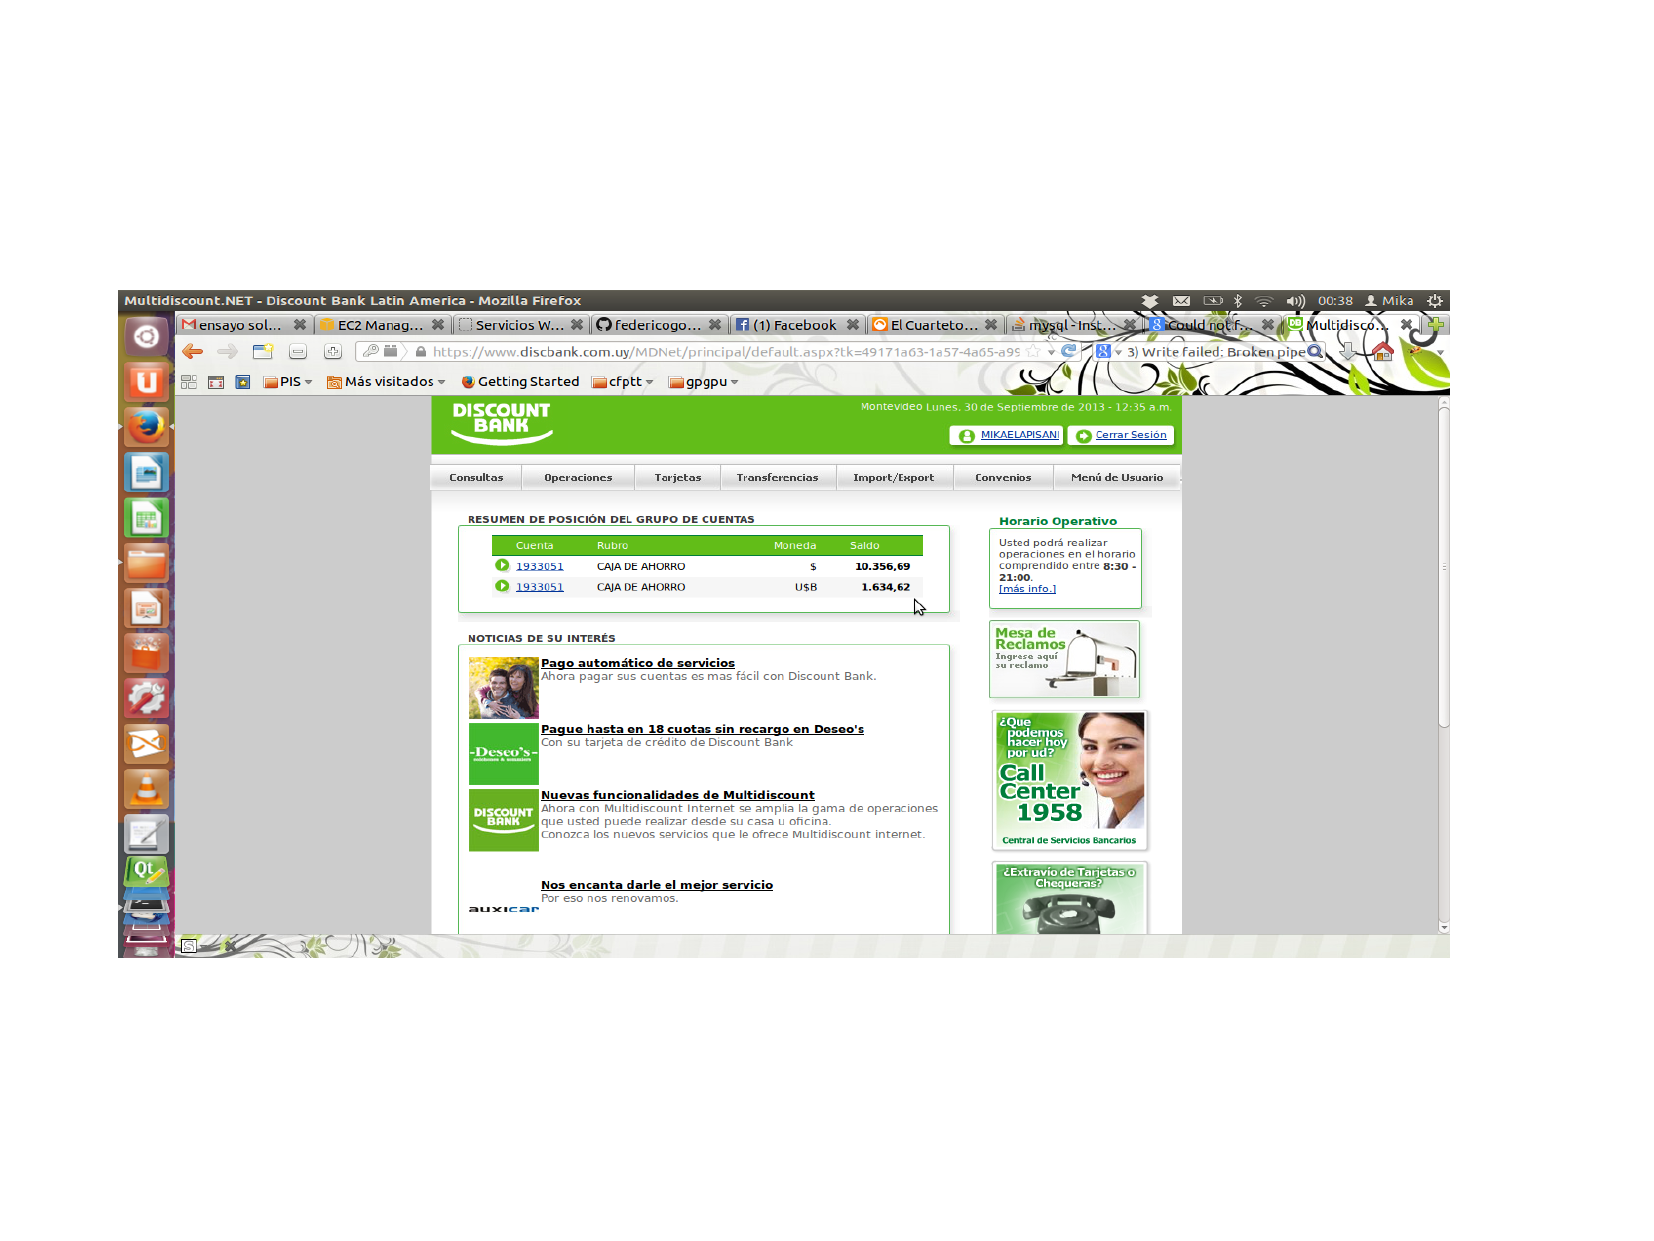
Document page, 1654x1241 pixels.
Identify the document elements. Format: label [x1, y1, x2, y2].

picture [118, 290, 1450, 958]
